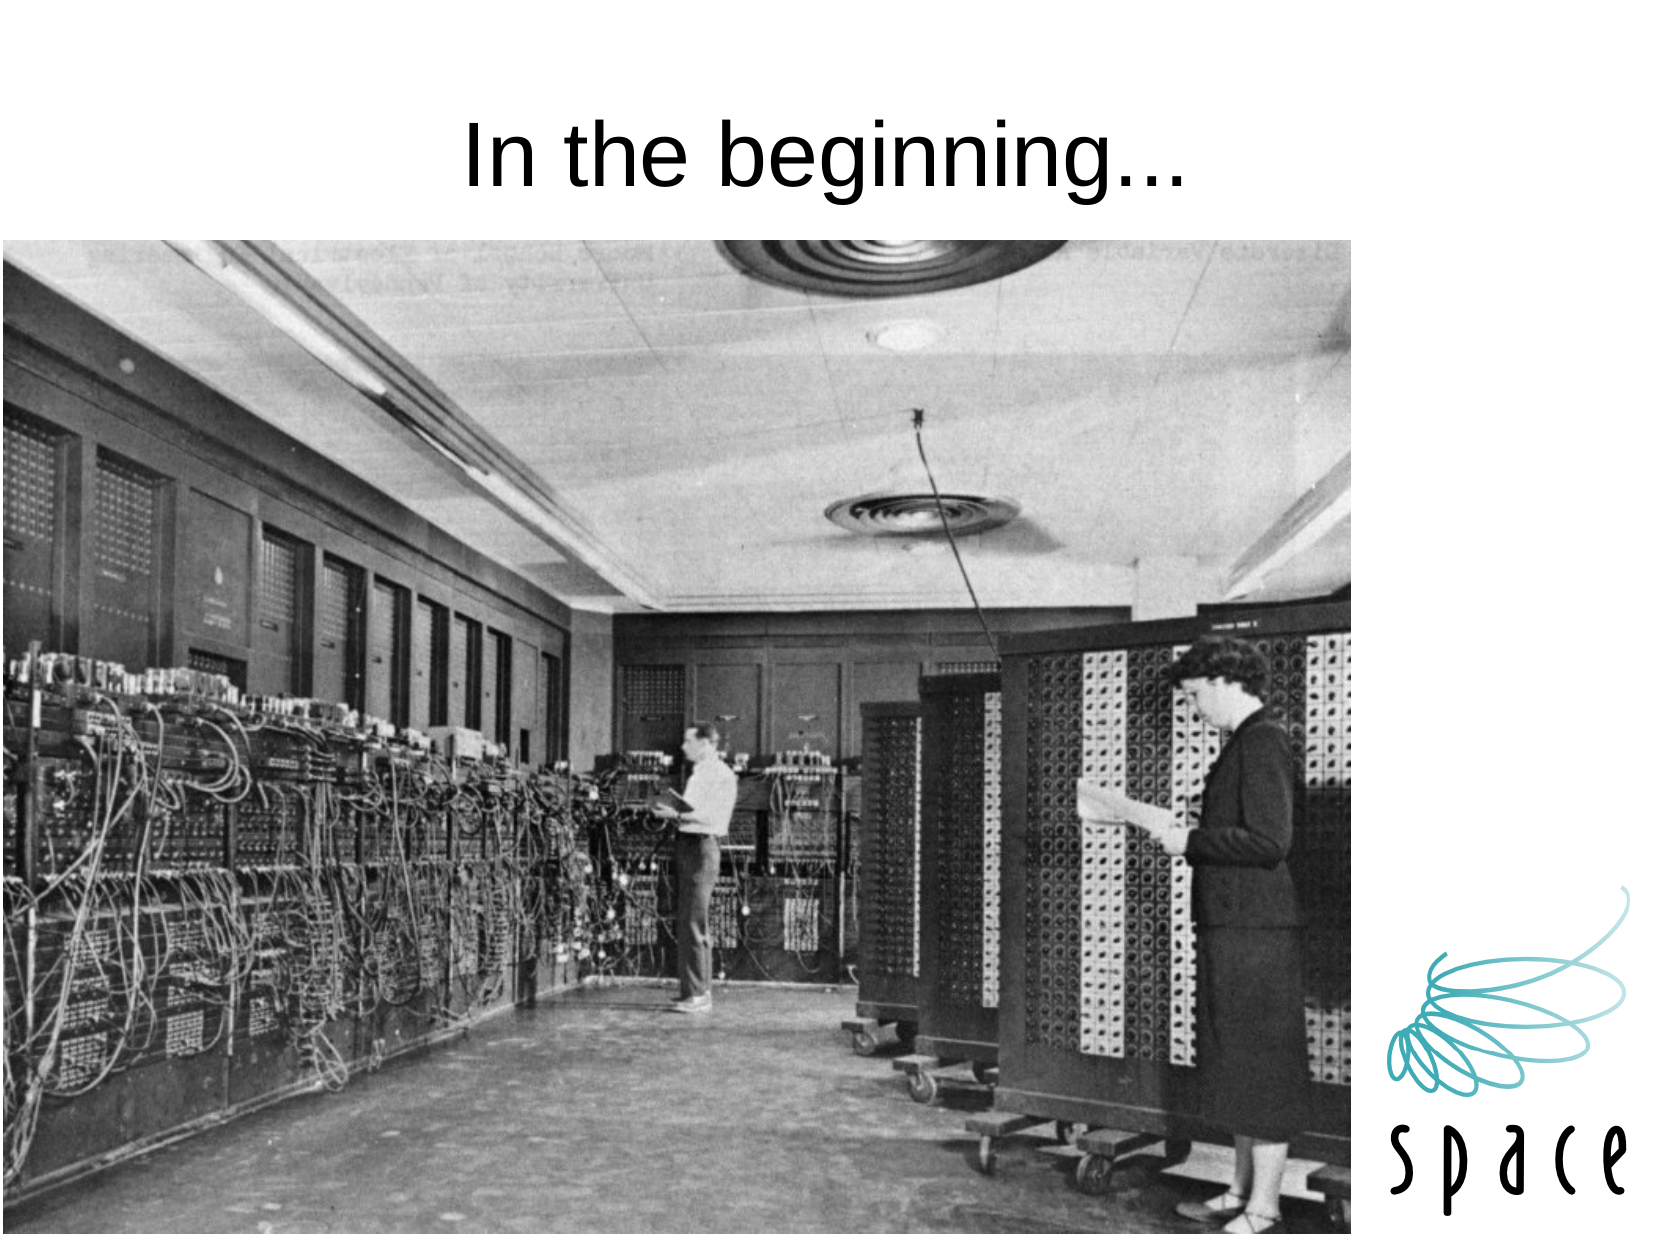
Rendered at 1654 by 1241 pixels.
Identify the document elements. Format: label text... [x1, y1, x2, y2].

picture [1387, 885, 1630, 1216]
title In the beginning... [82, 49, 1571, 257]
picture [3, 240, 1351, 1234]
